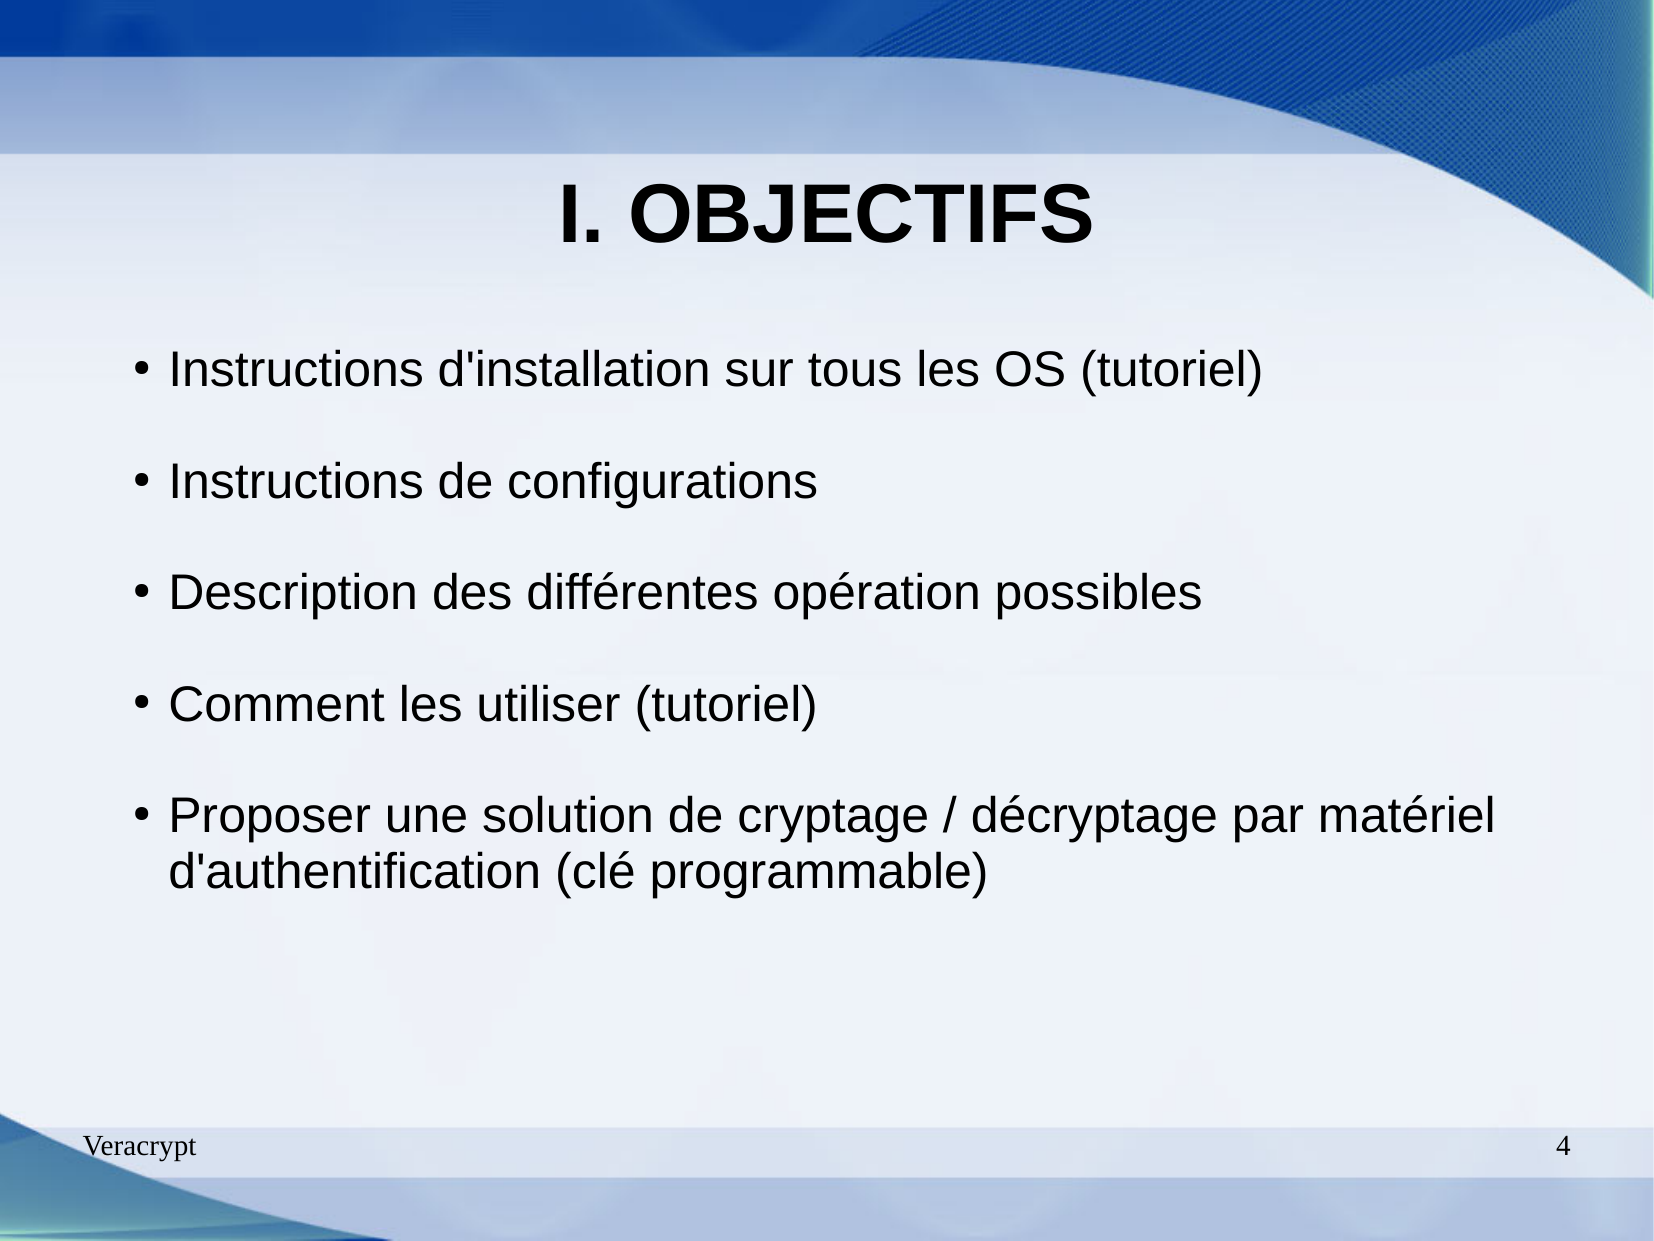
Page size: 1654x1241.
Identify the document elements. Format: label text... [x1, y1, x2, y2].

picture [0, 0, 1654, 1241]
text_box OBJECTIFS [259, 159, 1394, 268]
text_box Instructions d'installation sur tous les OS (tutoriel) Instructions de configurations Description des différentes opération possibles Comment les utiliser (tutoriel) Proposer une solution de cryptage / décryptage par matériel d'authentification (clé programmable) [118, 333, 1583, 907]
